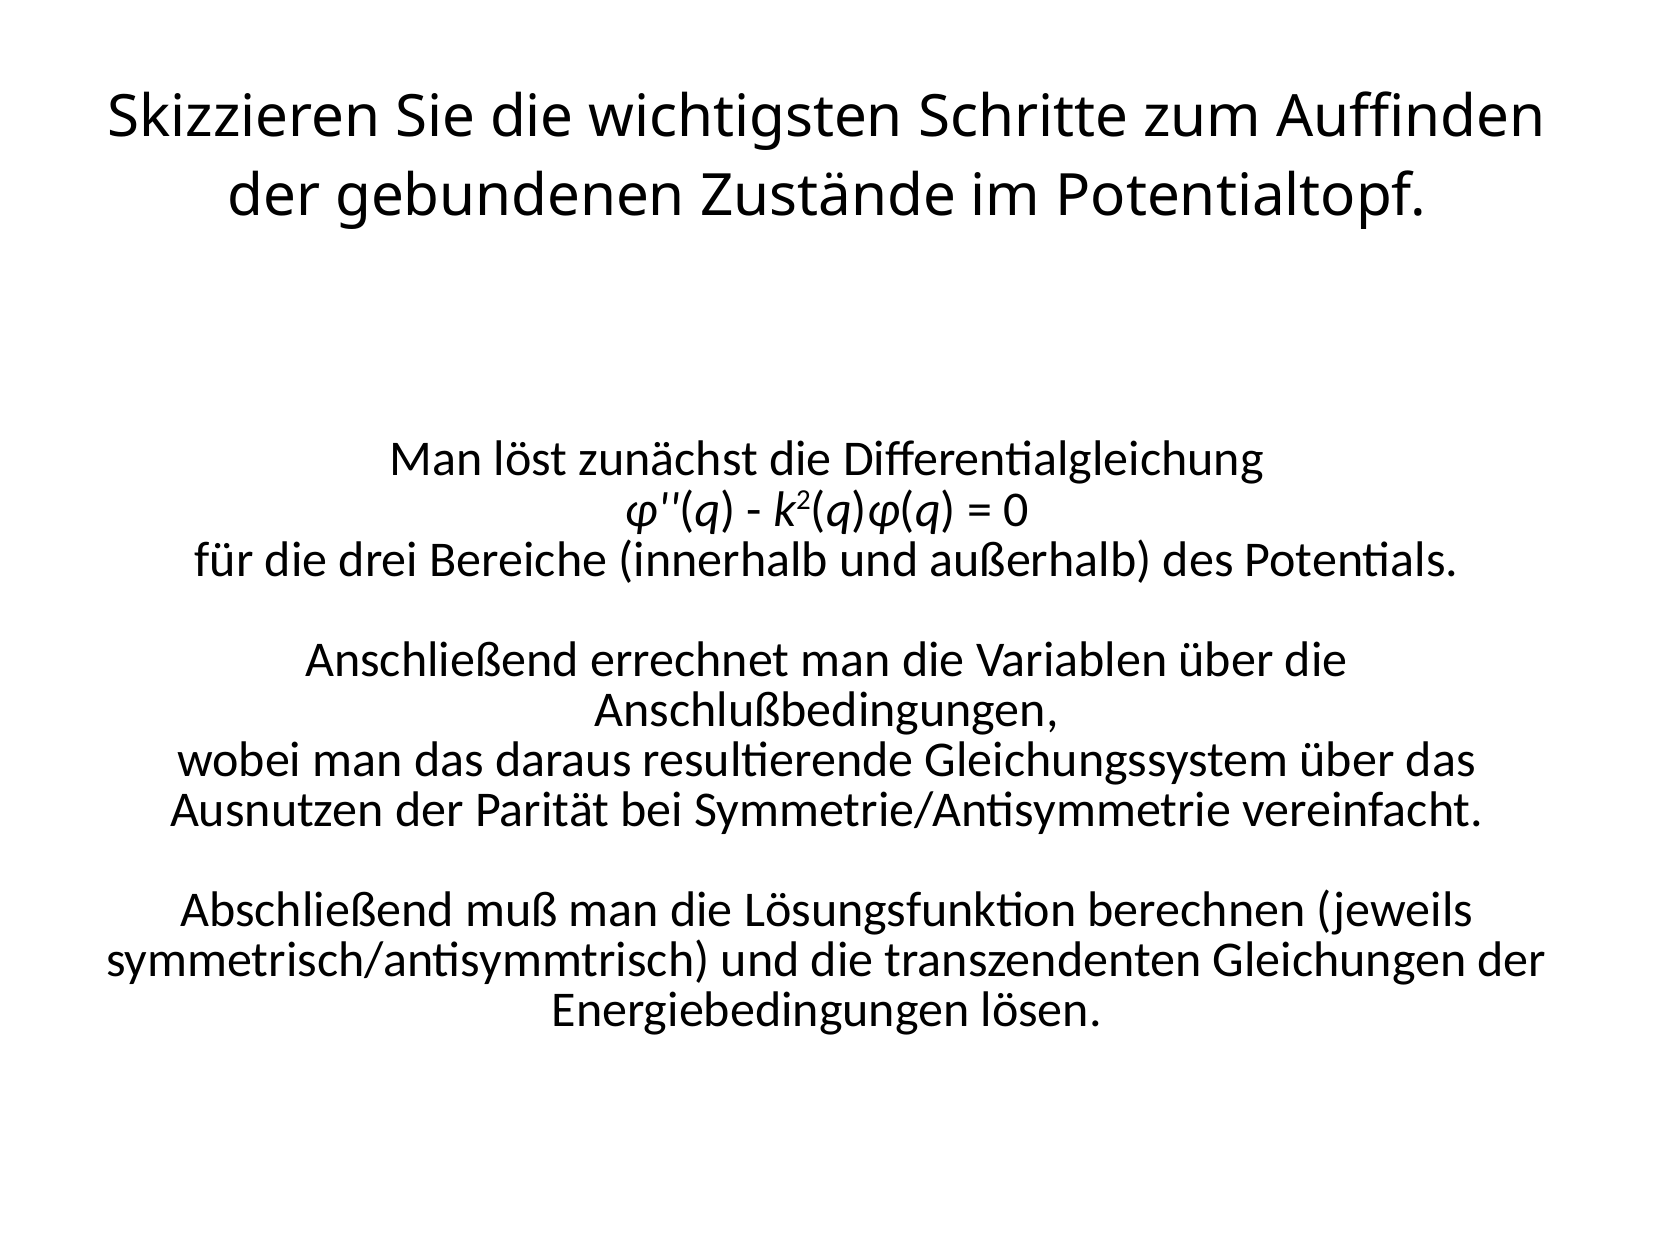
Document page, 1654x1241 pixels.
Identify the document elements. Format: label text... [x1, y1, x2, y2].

title Skizzieren Sie die wichtigsten Schritte zum Auffinden der gebundenen Zustände im Potentialtopf. [82, 49, 1571, 257]
subtitle Man löst zunächst die Differentialgleichung φ''(q) - k2(q)φ(q) = 0 für die drei Bereiche (innerhalb und außerhalb) des Potentials. Anschließend errechnet man die Variablen über die Anschlußbedingungen, wobei man das daraus resultierende Gleichungssystem über das Ausnutzen der Parität bei Symmetrie/Antisymmetrie vereinfacht. Abschließend muß man die Lösungsfunktion berechnen (jeweils symmetrisch/antisymmtrisch) und die transzendenten Gleichungen der Energiebedingungen lösen. [82, 372, 1571, 1105]
